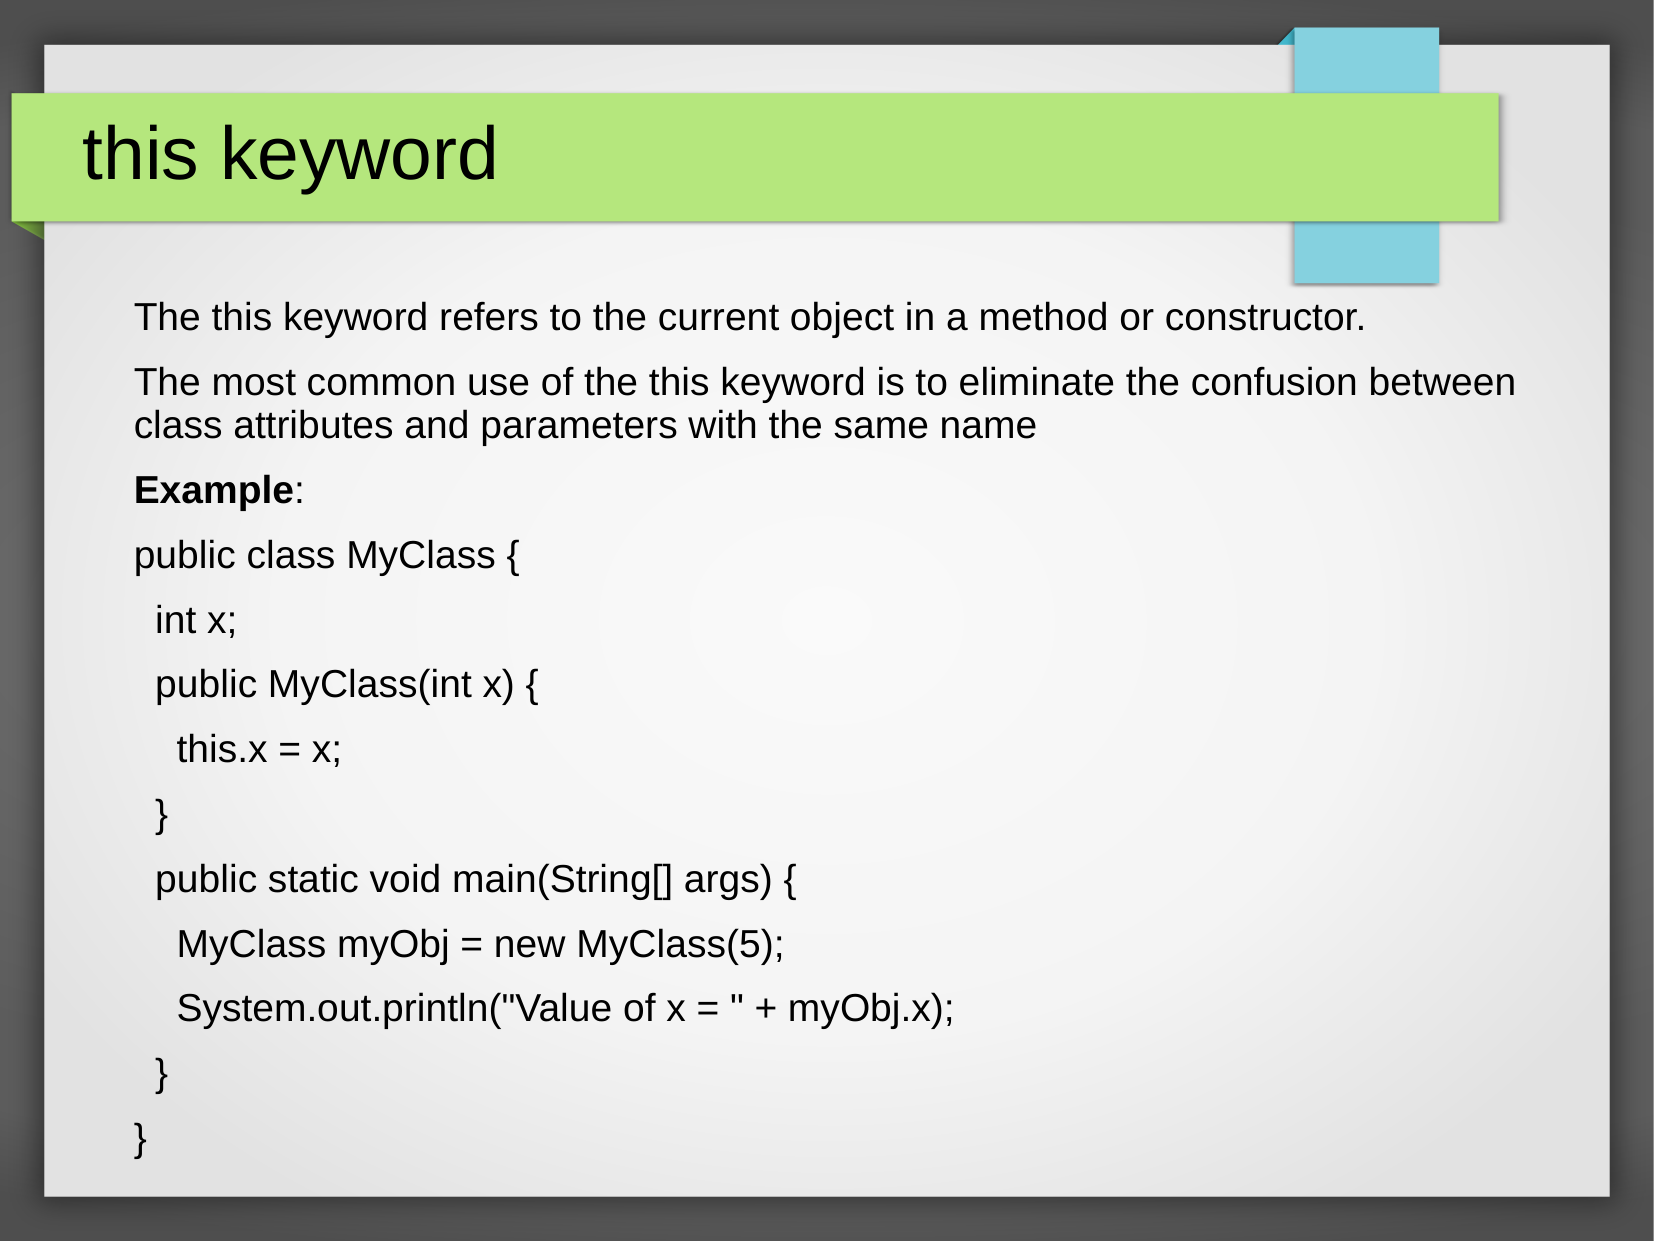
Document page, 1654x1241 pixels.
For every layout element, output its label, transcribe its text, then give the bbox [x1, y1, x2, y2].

list The this keyword refers to the current object in a method or constructor. The most common use of the this keyword is to eliminate the confusion between class attributes and parameters with the same name Example: public class MyClass { int x; public MyClass(int x) { this.x = x; } public static void main(String[] args) { MyClass myObj = new MyClass(5); System.out.println("Value of x = " + myObj.x); } } [82, 295, 1571, 1170]
title this keyword [82, 94, 1264, 213]
picture [0, 0, 1654, 1241]
